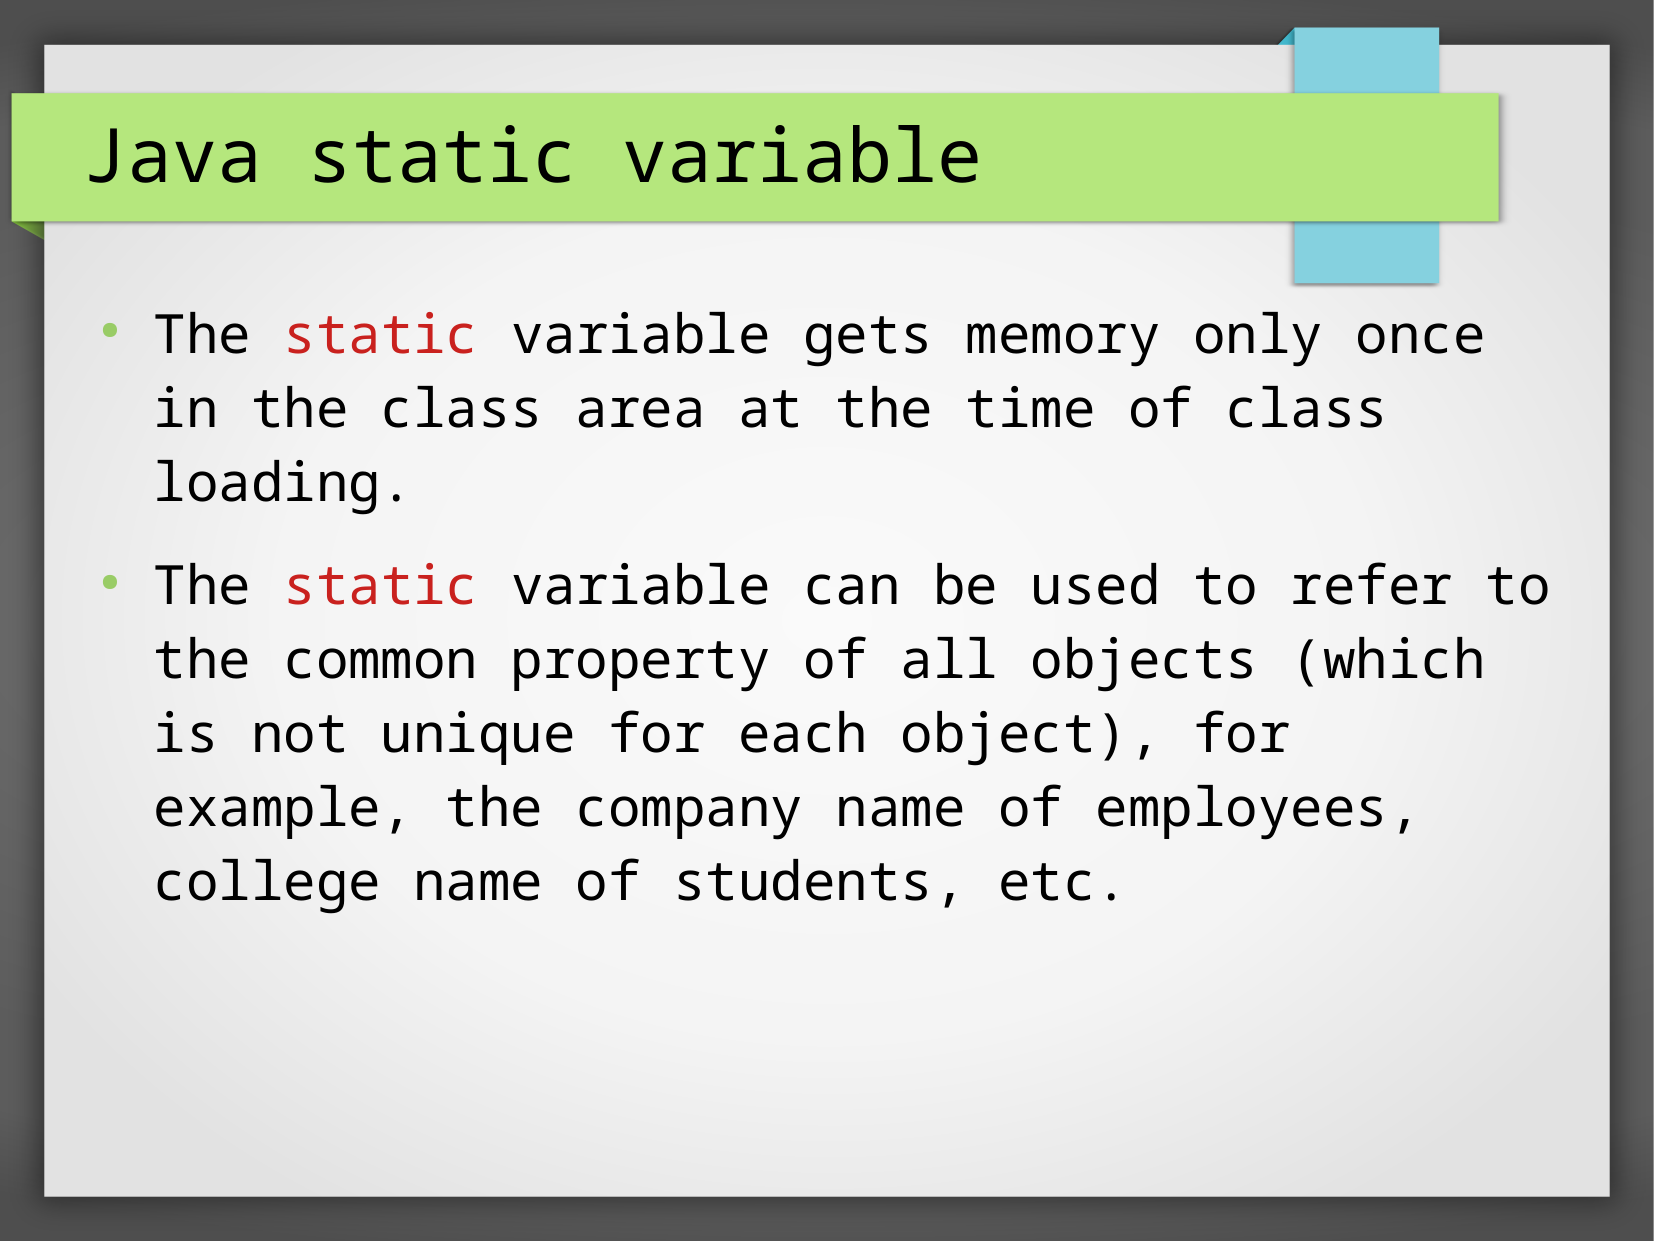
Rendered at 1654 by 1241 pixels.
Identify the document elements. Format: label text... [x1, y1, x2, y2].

picture [0, 0, 1654, 1241]
title Java static variable [82, 94, 1264, 213]
list The static variable gets memory only once in the class area at the time of class loading. The static variable can be used to refer to the common property of all objects (which is not unique for each object), for example, the company name of employees, college name of students, etc. [82, 295, 1571, 1015]
